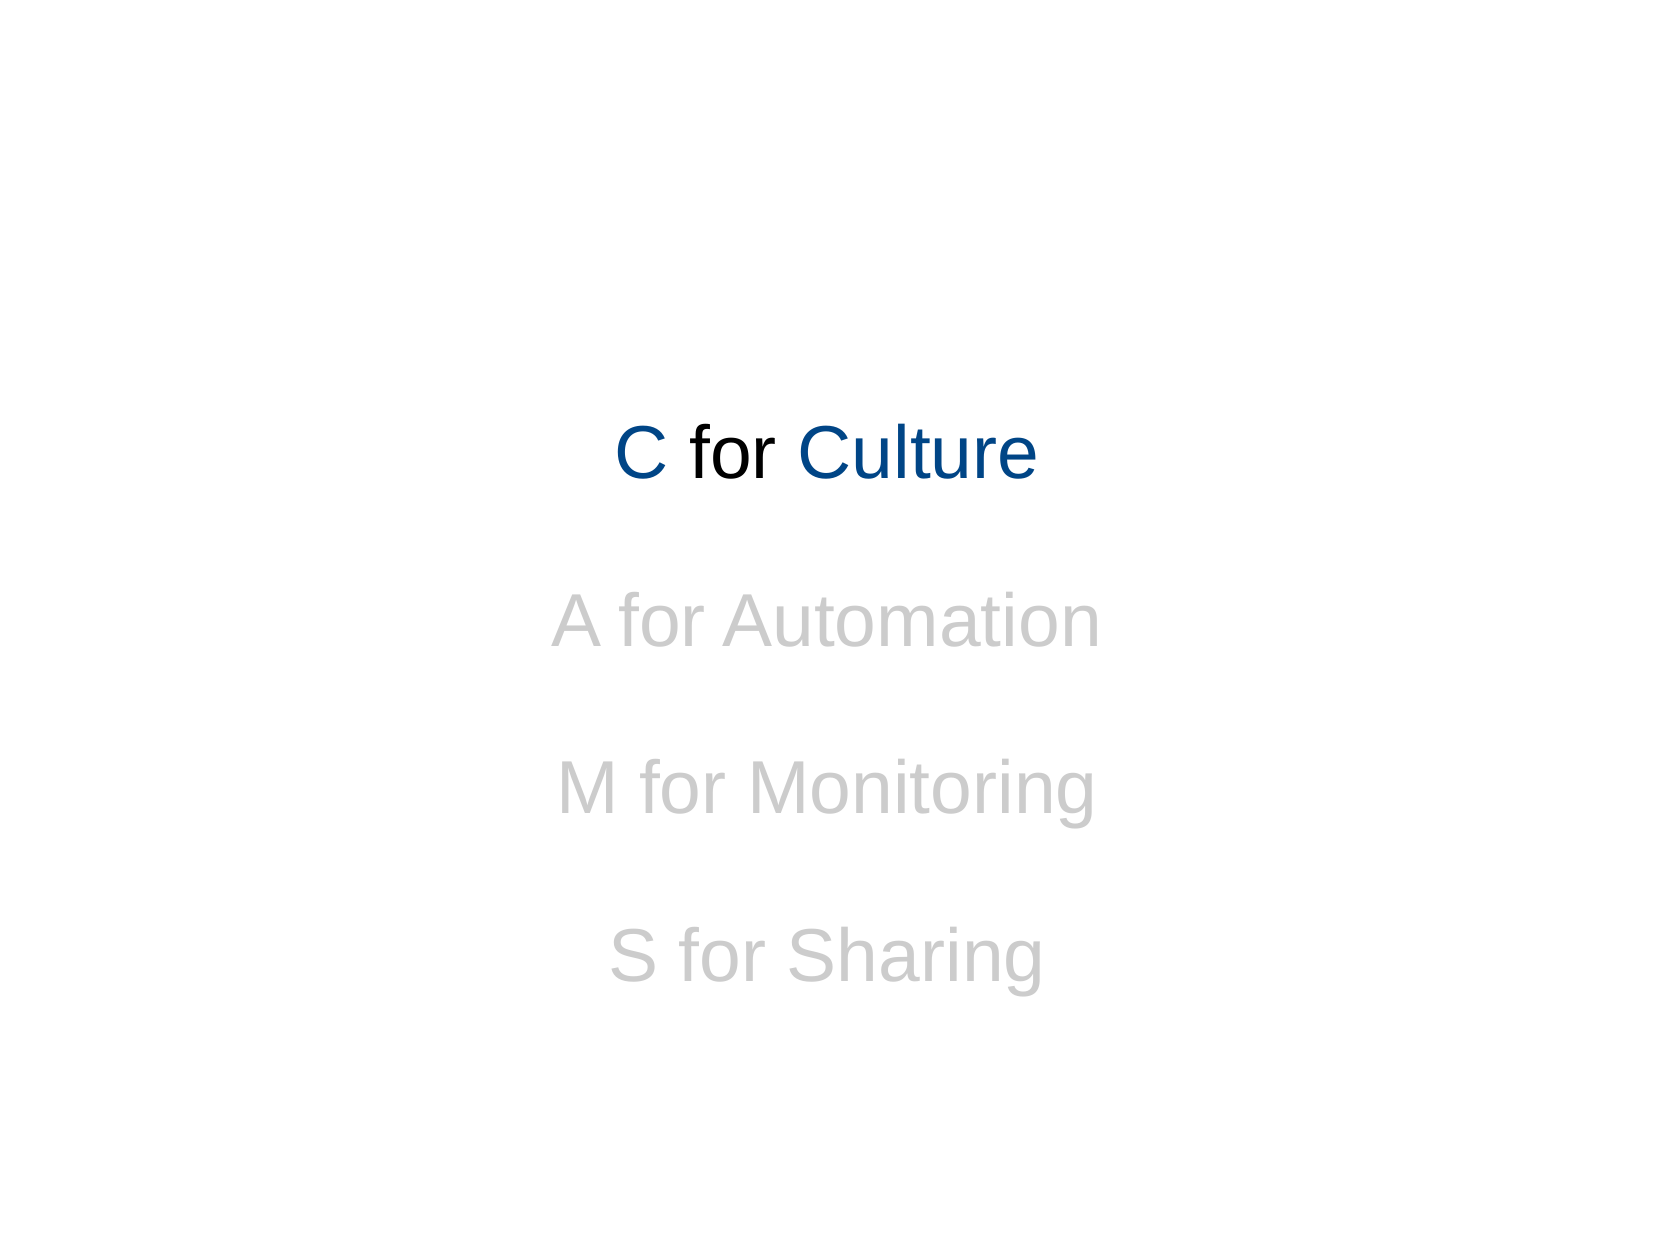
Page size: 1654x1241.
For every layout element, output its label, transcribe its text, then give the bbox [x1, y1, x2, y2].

text_box C for Culture A for Automation M for Monitoring S for Sharing [536, 318, 1117, 922]
